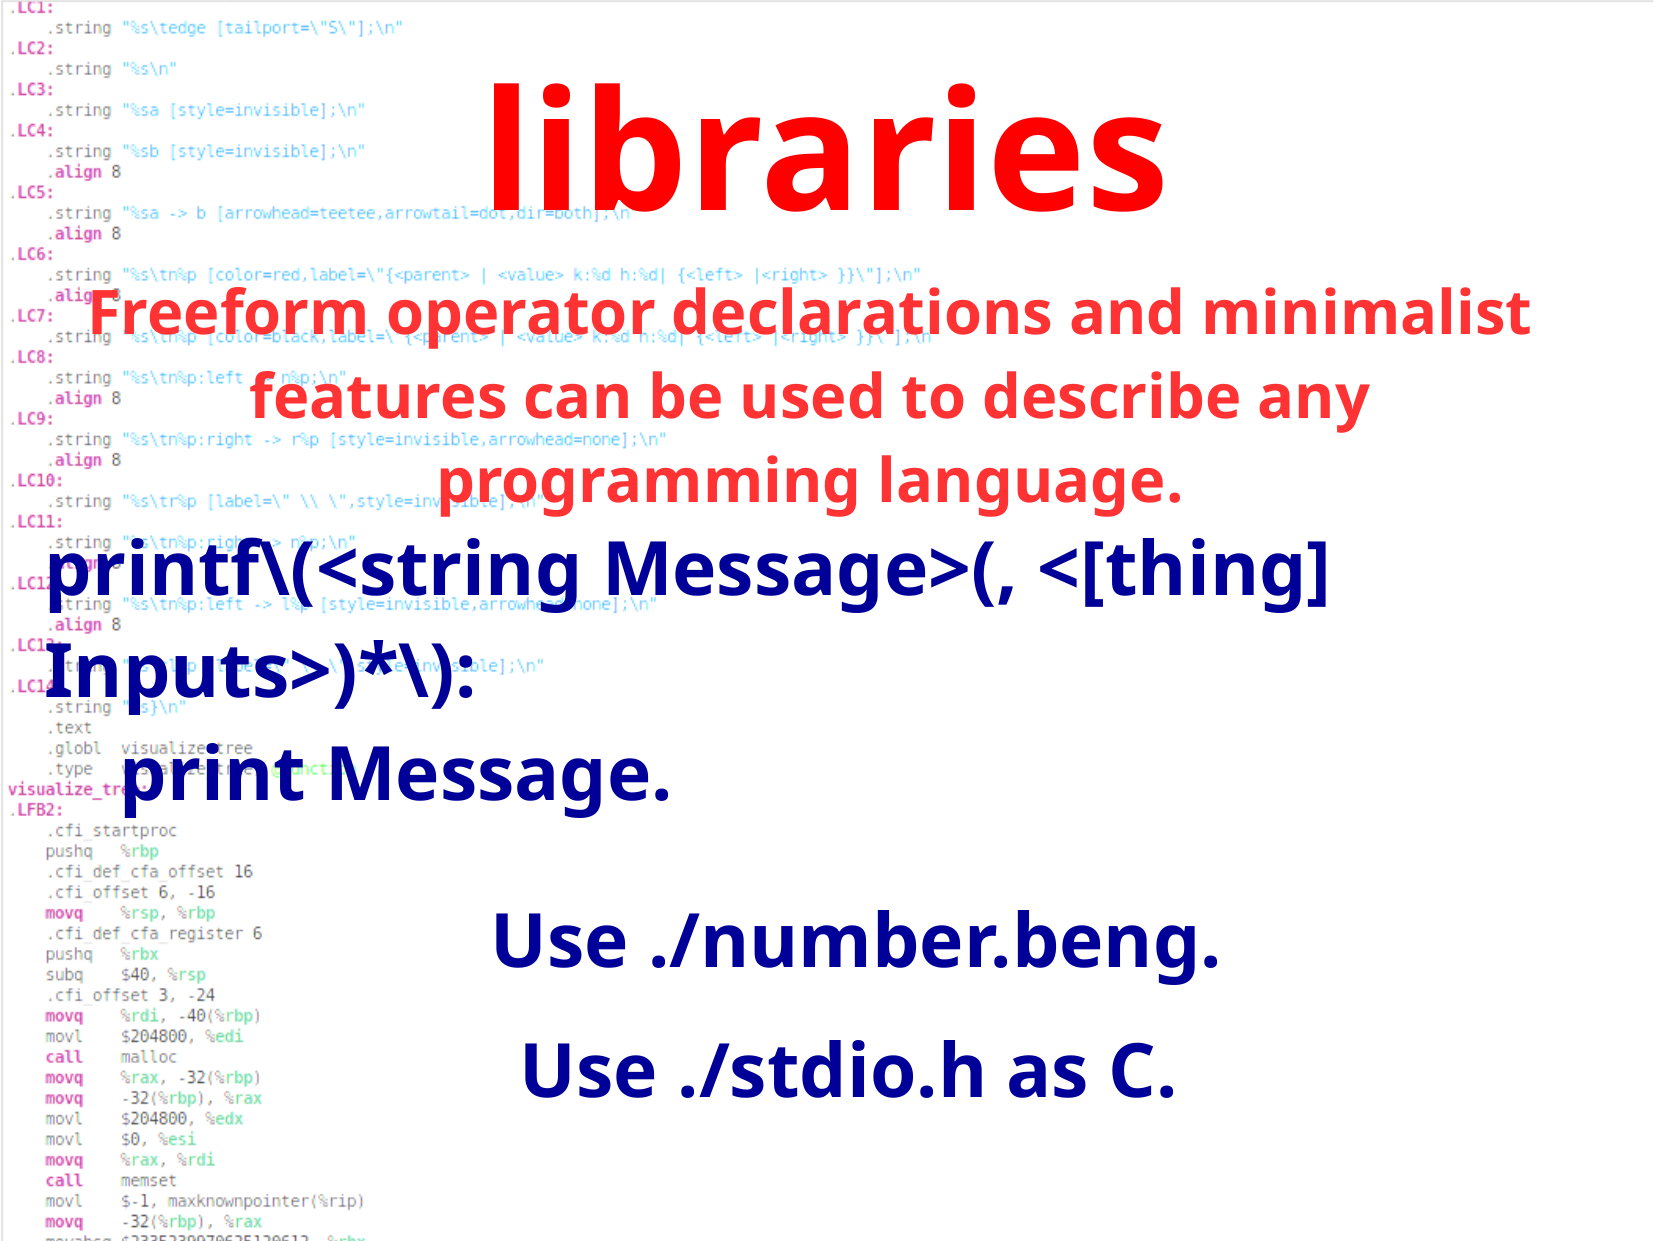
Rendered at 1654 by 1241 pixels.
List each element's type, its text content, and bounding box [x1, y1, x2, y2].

text_box Use ./stdio.h as C. [505, 1009, 1221, 1129]
picture [0, 0, 1654, 1241]
text_box Freeform operator declarations and minimalist features can be used to describe any programming language. [57, 261, 1563, 532]
text_box libraries [466, 25, 1249, 261]
text_box Use ./number.beng. [475, 879, 1262, 999]
text_box printf\(<string Message>(, <[thing] Inputs>)*\): print Message. [30, 507, 1621, 834]
